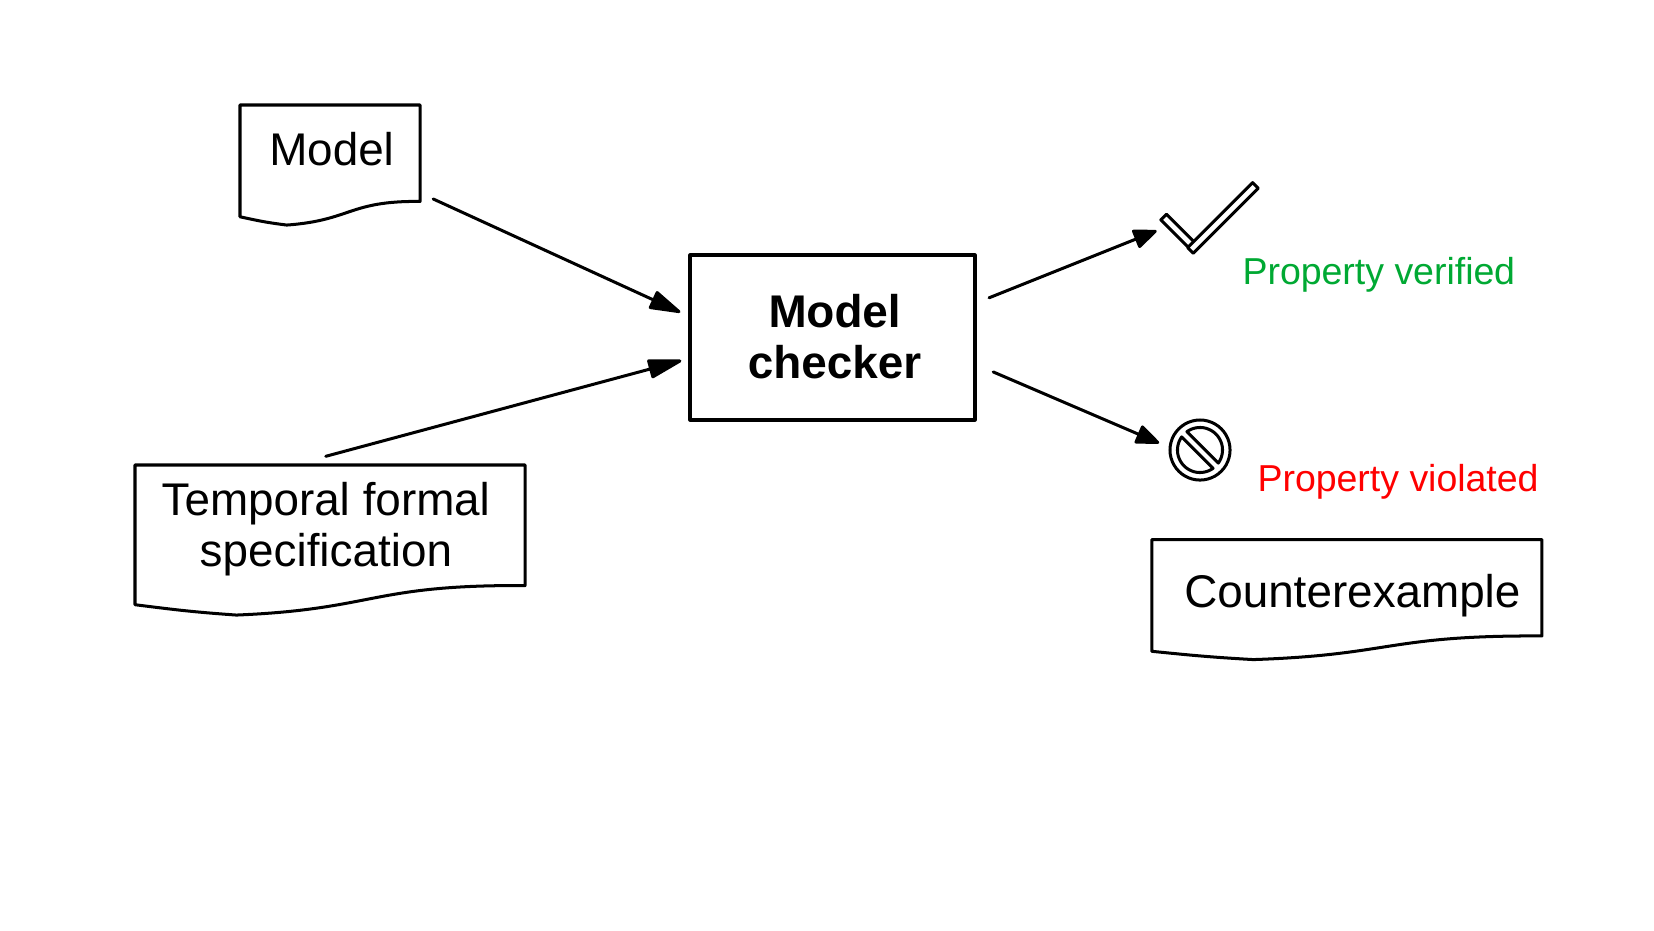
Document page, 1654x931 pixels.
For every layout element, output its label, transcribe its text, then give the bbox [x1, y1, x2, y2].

text_box [325, 360, 680, 457]
text_box [1160, 182, 1259, 254]
text_box Temporal formal specification [146, 465, 582, 586]
text_box [240, 105, 421, 226]
text_box [135, 465, 484, 616]
text_box Counterexample [1169, 539, 1575, 645]
text_box Property verified [1227, 243, 1531, 301]
text_box [1170, 420, 1231, 481]
text_box Model checker [690, 255, 976, 421]
text_box [989, 231, 1156, 298]
text_box Model [254, 116, 450, 183]
text_box Property violated [1242, 450, 1554, 507]
text_box [433, 198, 679, 312]
text_box [1151, 539, 1397, 660]
text_box [993, 371, 1158, 443]
